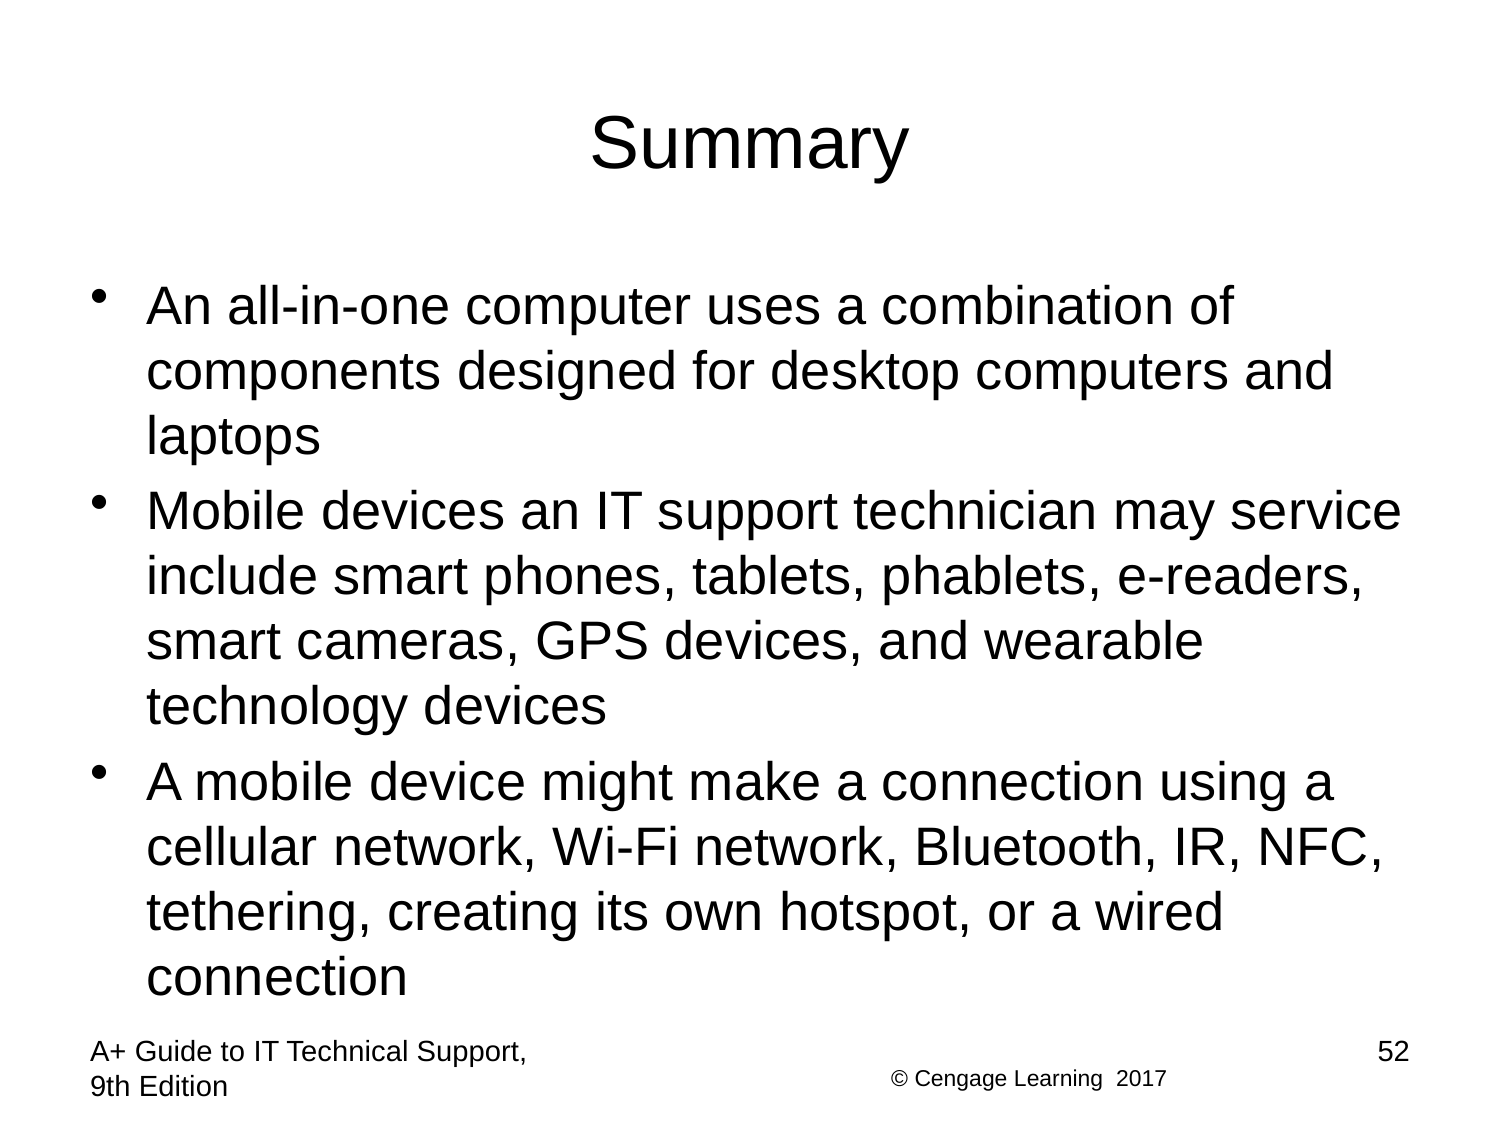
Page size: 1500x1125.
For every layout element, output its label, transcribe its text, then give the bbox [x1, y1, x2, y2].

footer A+ Guide to IT Technical Support, 9th Edition [75, 1024, 588, 1103]
slide_number <number> [1312, 1024, 1425, 1103]
title Summary [75, 45, 1425, 233]
list An all-in-one computer uses a combination of components designed for desktop computers and laptops Mobile devices an IT support technician may service include smart phones, tablets, phablets, e-readers, smart cameras, GPS devices, and wearable technology devices A mobile device might make a connection using a cellular network, Wi-Fi network, Bluetooth, IR, NFC, tethering, creating its own hotspot, or a wired connection [75, 262, 1425, 1005]
